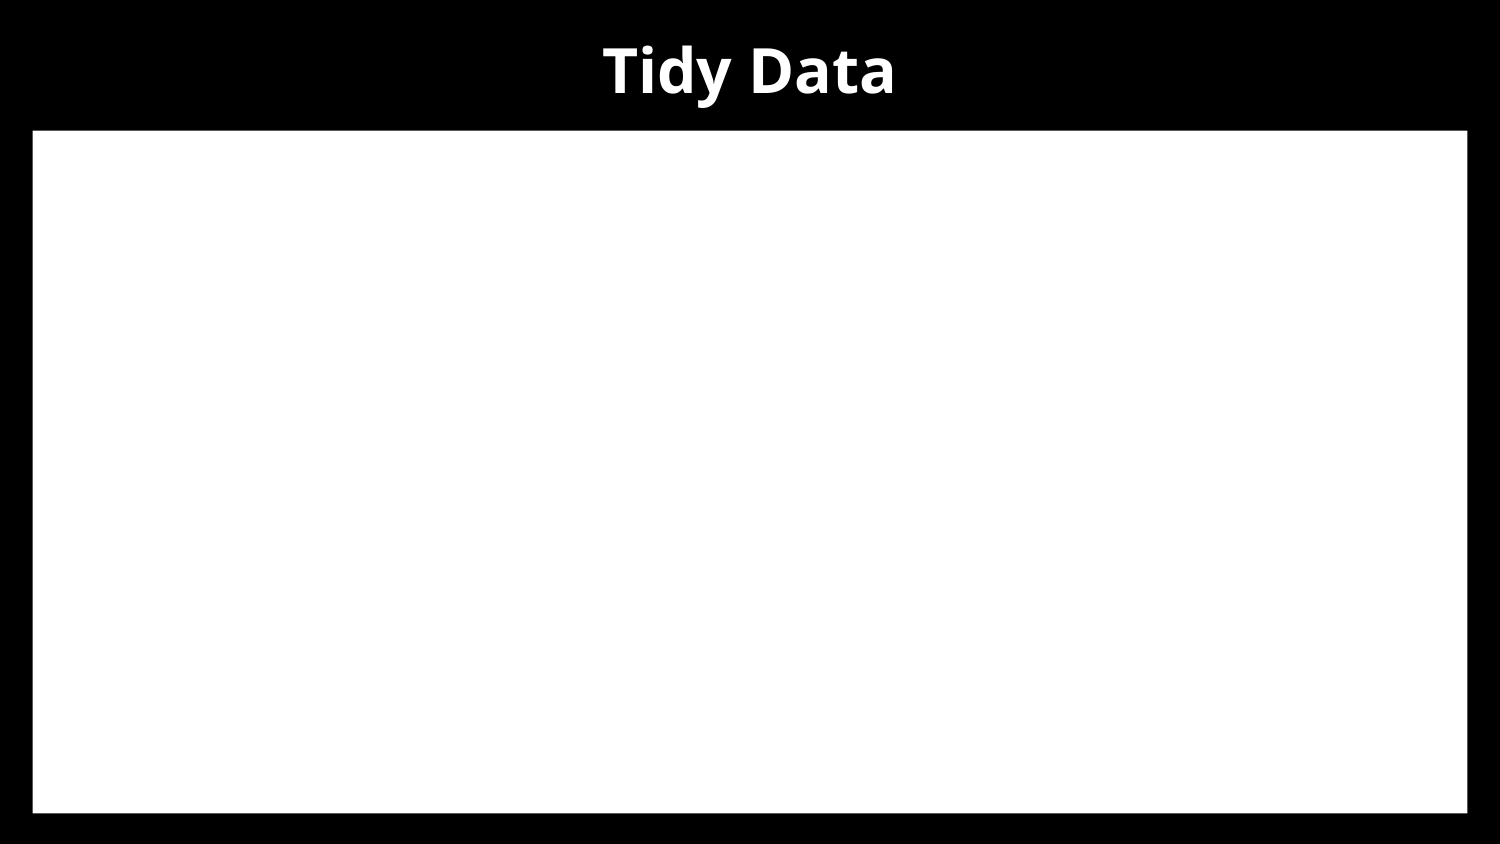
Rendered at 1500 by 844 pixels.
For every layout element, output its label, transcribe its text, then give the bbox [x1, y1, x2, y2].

text_box Tidy Data [32, 21, 1468, 116]
